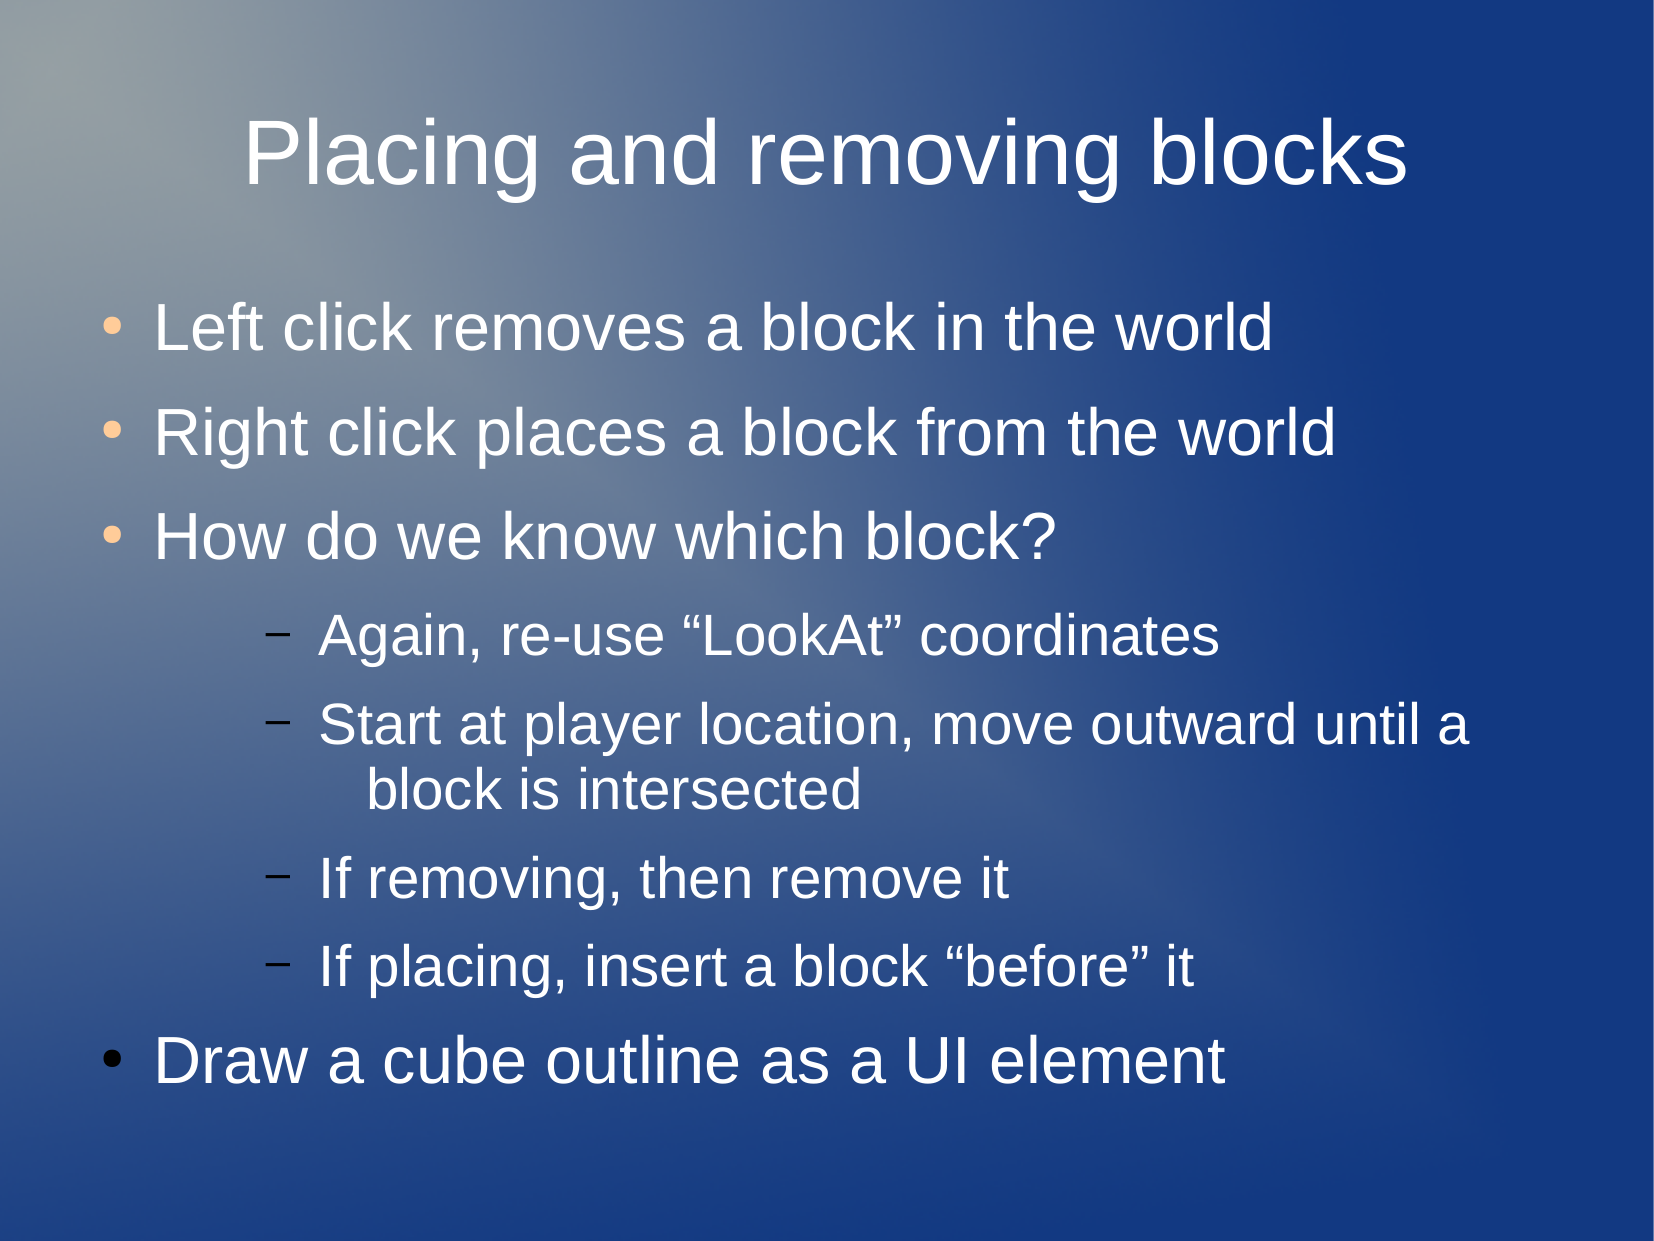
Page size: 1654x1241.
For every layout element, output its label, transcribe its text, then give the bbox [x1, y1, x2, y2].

picture [0, 0, 1654, 1241]
list Left click removes a block in the world Right click places a block from the world How do we know which block? Again, re-use “LookAt” coordinates Start at player location, move outward until a block is intersected If removing, then remove it If placing, insert a block “before” it Draw a cube outline as a UI element [82, 290, 1571, 1109]
title Placing and removing blocks [82, 49, 1571, 257]
